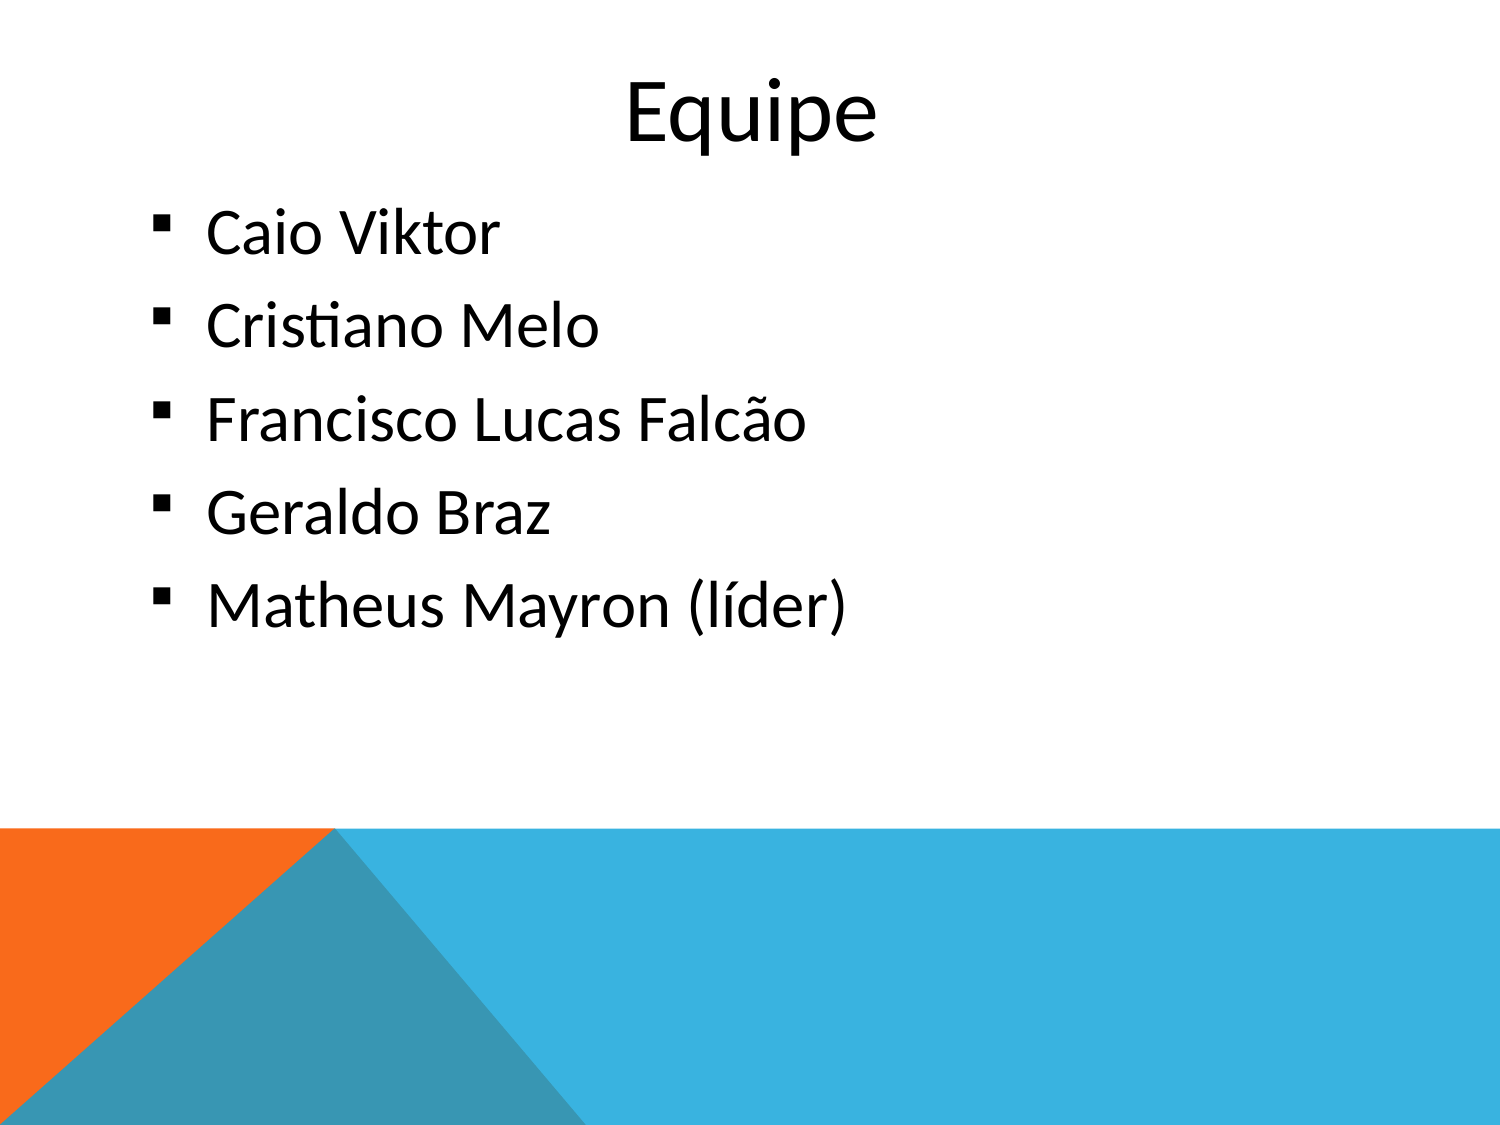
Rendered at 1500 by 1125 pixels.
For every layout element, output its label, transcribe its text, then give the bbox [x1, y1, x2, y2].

list Caio Viktor Cristiano Melo Francisco Lucas Falcão Geraldo Braz Matheus Mayron (líder) [135, 180, 1369, 768]
title Equipe [135, 60, 1369, 150]
